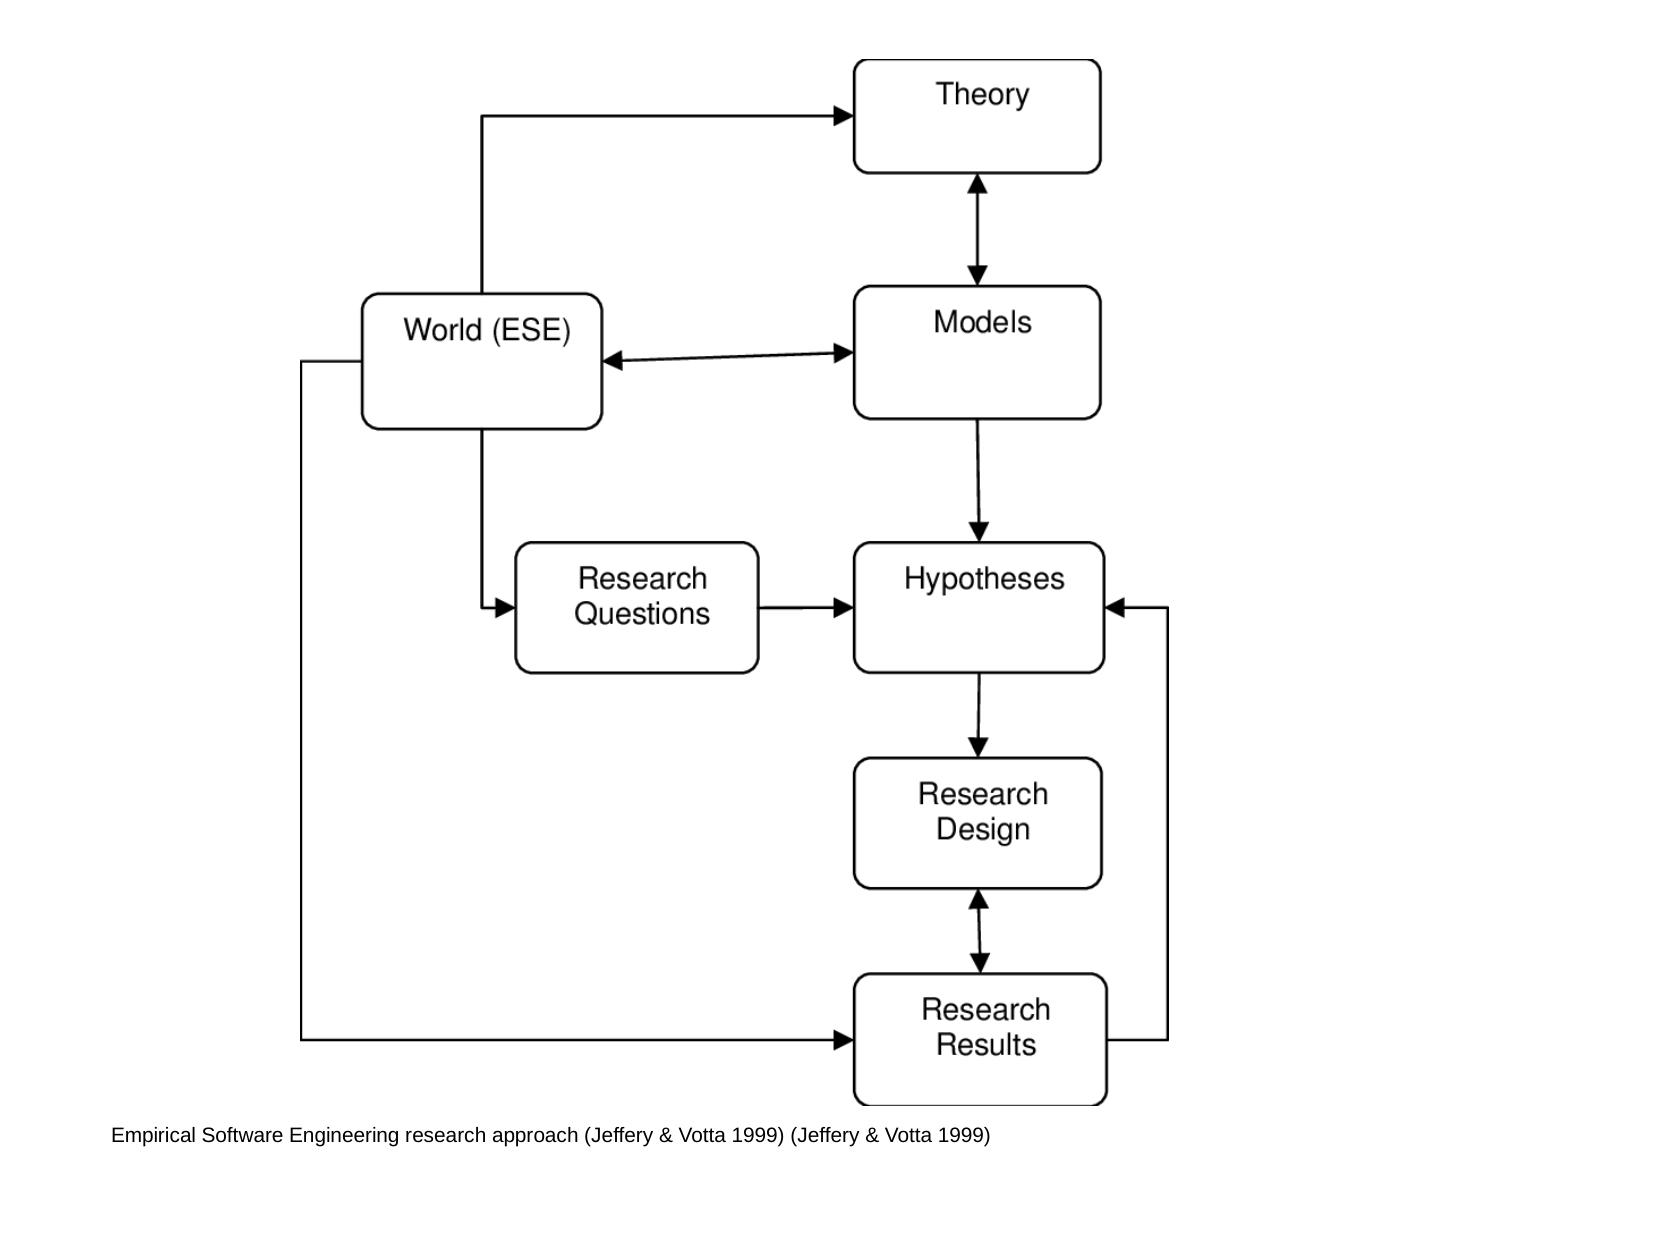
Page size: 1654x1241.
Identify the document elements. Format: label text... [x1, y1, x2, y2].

text_box Empirical Software Engineering research approach (Jeffery & Votta 1999) (Jeffery & Votta 1999) [96, 1116, 1591, 1156]
picture [300, 59, 1169, 1106]
